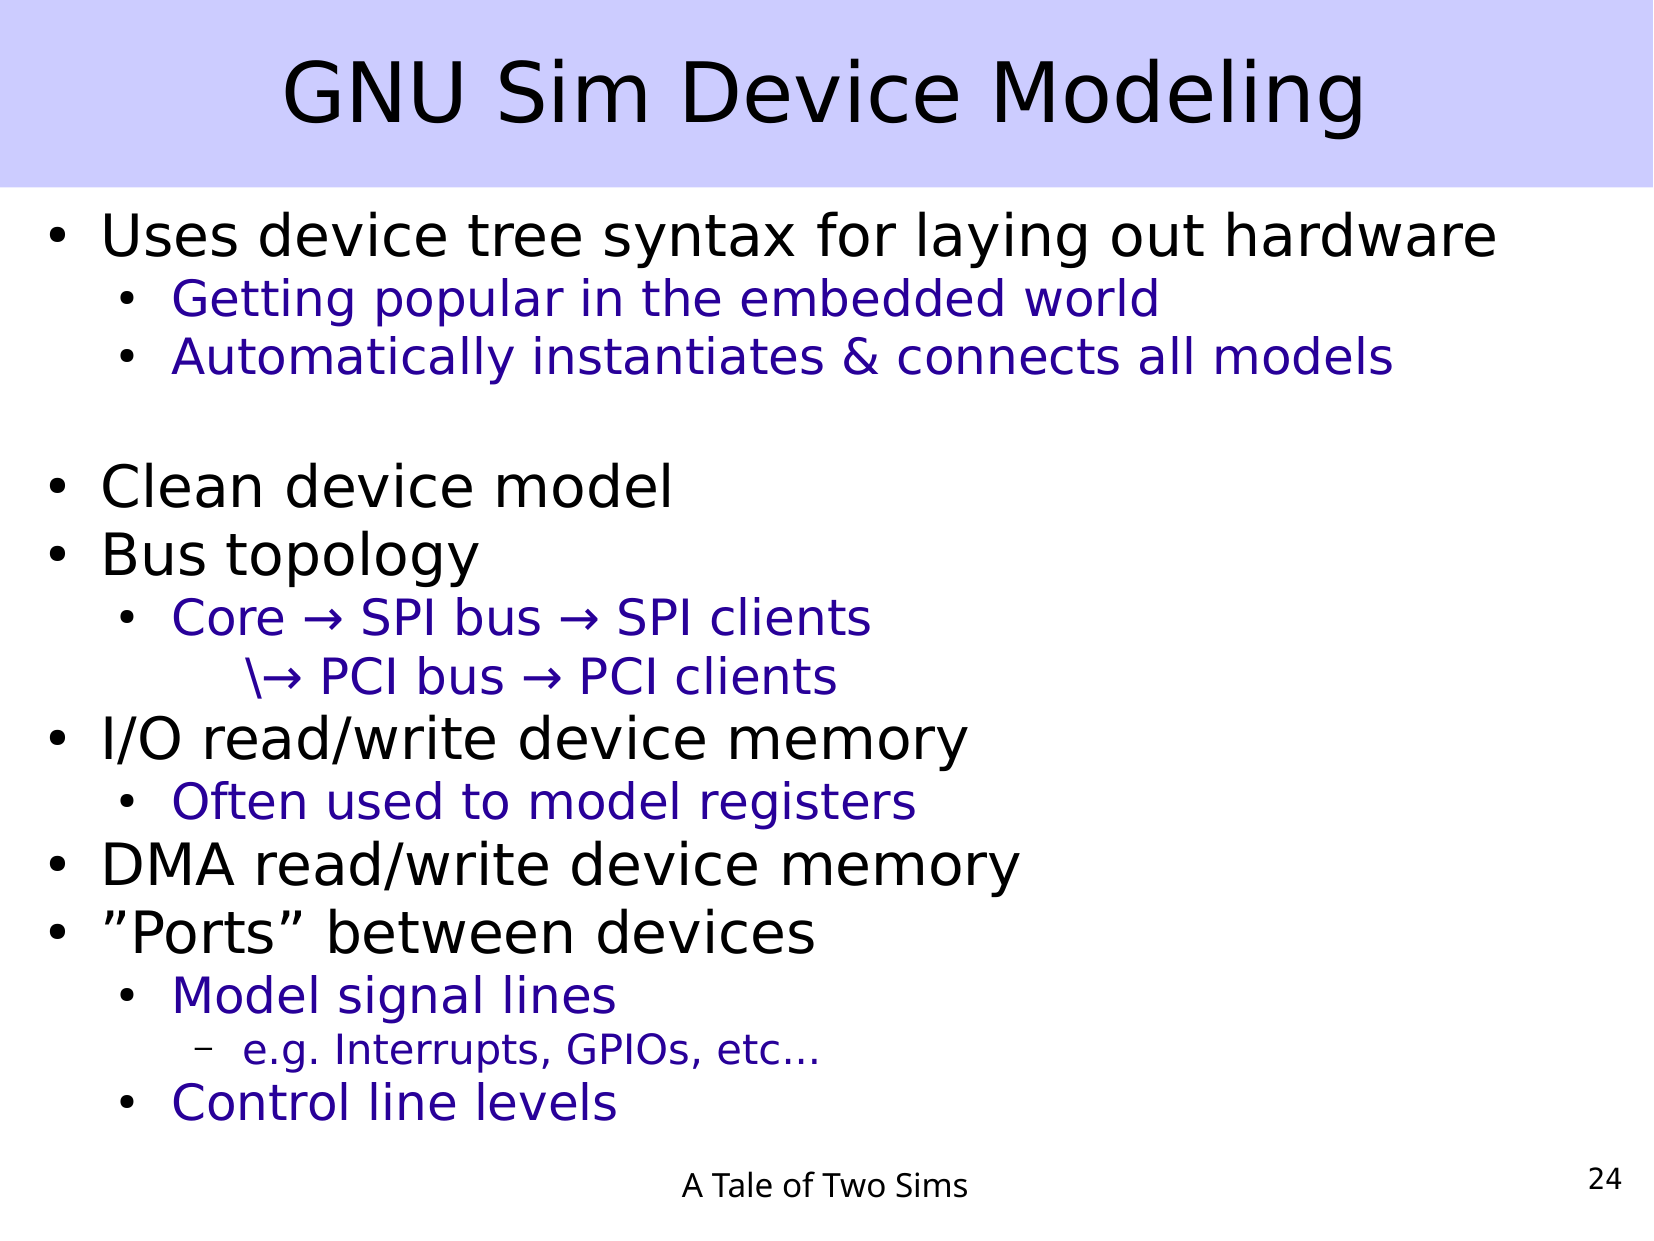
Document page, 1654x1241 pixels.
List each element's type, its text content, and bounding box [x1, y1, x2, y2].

list Uses device tree syntax for laying out hardware Getting popular in the embedded world Automatically instantiates & connects all models Clean device model Bus topology Core → SPI bus → SPI clients \→ PCI bus → PCI clients I/O read/write device memory Often used to model registers DMA read/write device memory ”Ports” between devices Model signal lines e.g. Interrupts, GPIOs, etc... Control line levels [29, 201, 1620, 1151]
title GNU Sim Device Modeling [0, 0, 1651, 188]
